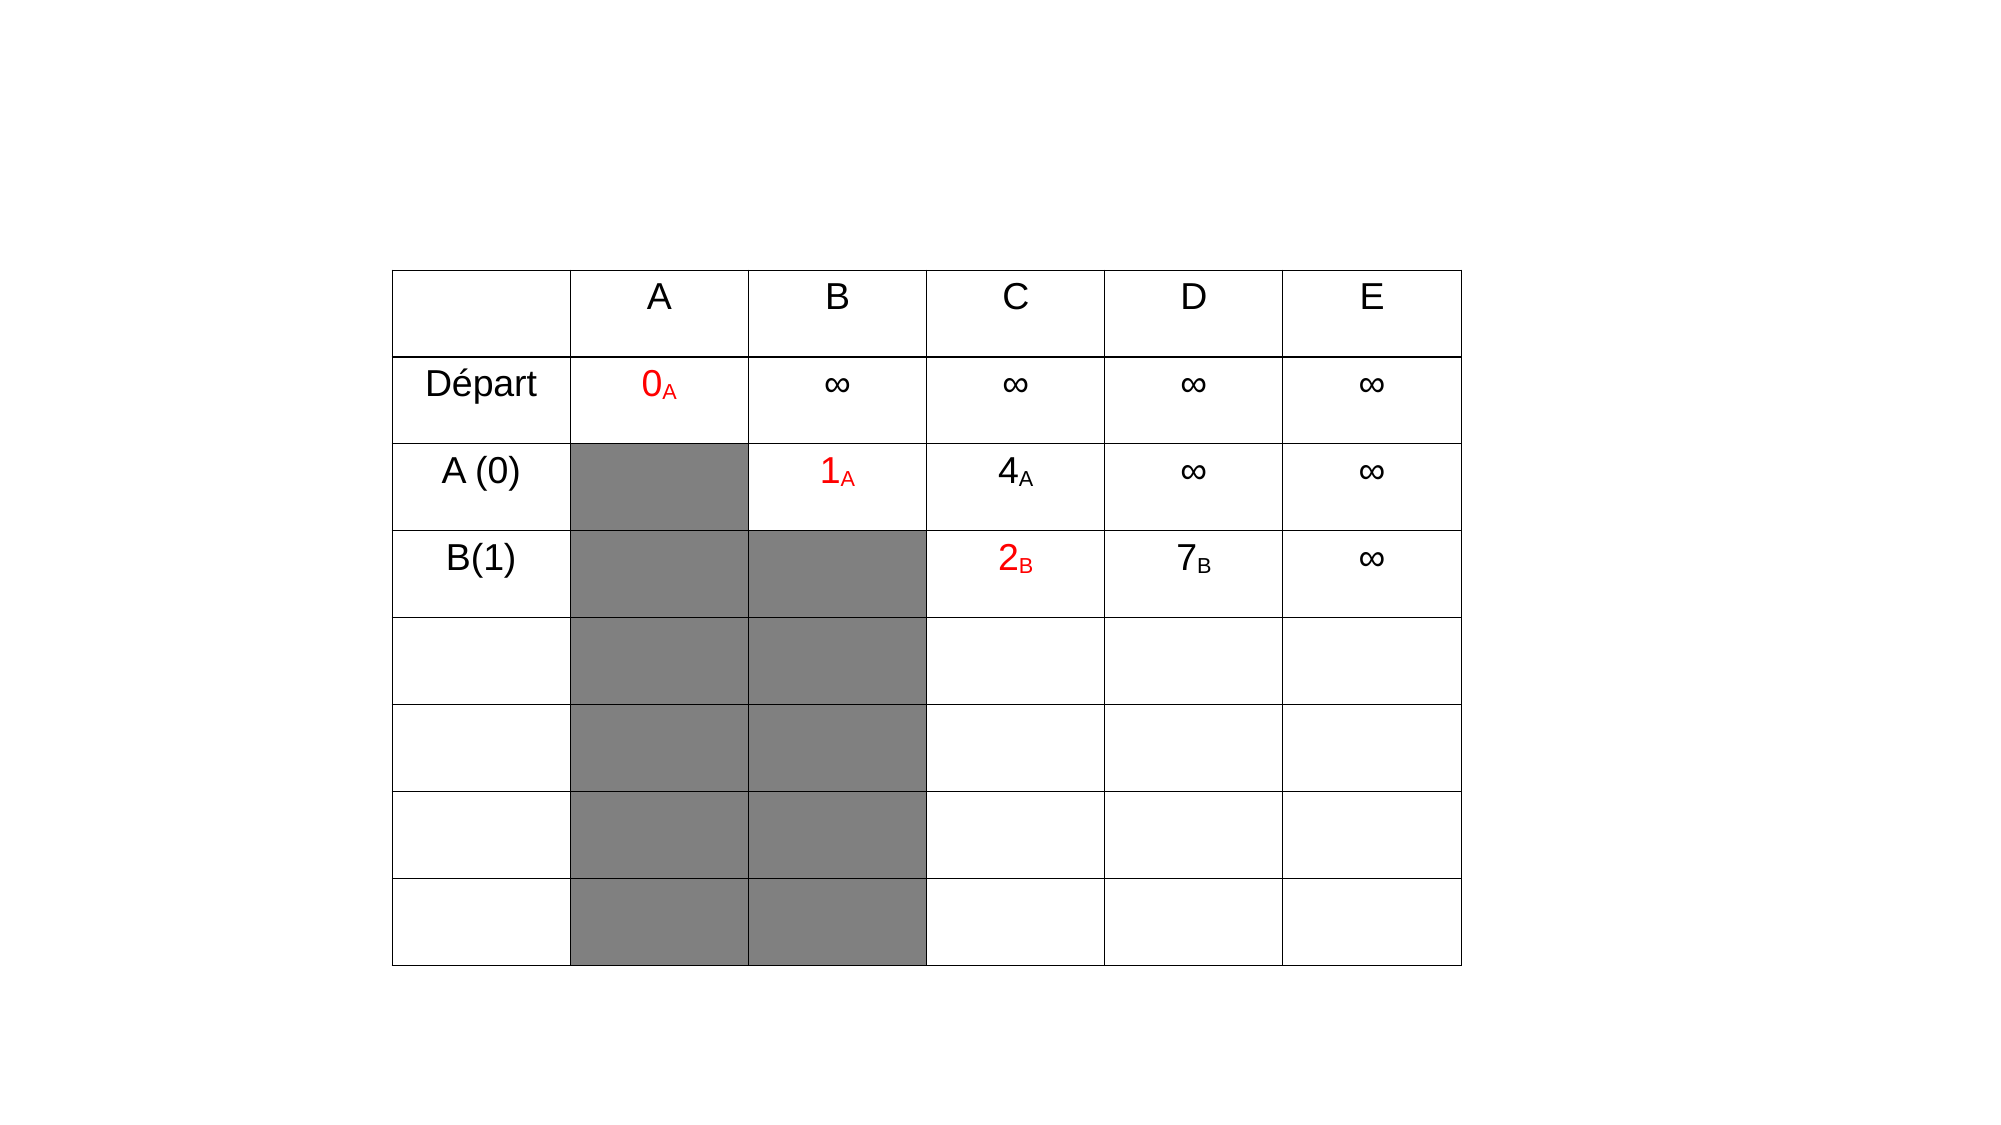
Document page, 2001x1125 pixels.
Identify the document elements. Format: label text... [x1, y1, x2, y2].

table_header [393, 271, 570, 356]
table_cell [749, 792, 926, 878]
table_cell [749, 705, 926, 791]
table_cell 0A [571, 358, 748, 443]
table_cell ∞ [1283, 531, 1461, 617]
table_cell [393, 879, 570, 965]
table_cell ∞ [1283, 444, 1461, 530]
table_cell [749, 618, 926, 704]
table_header A [571, 271, 748, 356]
table_cell [1105, 792, 1282, 878]
table_cell Départ [393, 358, 570, 443]
table_cell [571, 618, 748, 704]
table_cell [1283, 879, 1461, 965]
table_cell [1283, 705, 1461, 791]
table_cell ∞ [749, 358, 926, 443]
table_header E [1283, 271, 1461, 356]
table_cell ∞ [927, 358, 1104, 443]
table_cell [1283, 792, 1461, 878]
table_header B [749, 271, 926, 356]
table_cell [393, 705, 570, 791]
table_cell B(1) [393, 531, 570, 617]
table_cell [927, 879, 1104, 965]
table_cell A (0) [393, 444, 570, 530]
table_cell 1A [749, 444, 926, 530]
table_cell [1105, 879, 1282, 965]
table_header C [927, 271, 1104, 356]
table_cell [749, 879, 926, 965]
table_cell 2B [927, 531, 1104, 617]
table_cell [393, 618, 570, 704]
table_cell [1105, 705, 1282, 791]
table_cell [1105, 618, 1282, 704]
table_cell [927, 705, 1104, 791]
table_cell [571, 879, 748, 965]
table_cell [571, 792, 748, 878]
table_cell 4A [927, 444, 1104, 530]
table_cell [393, 792, 570, 878]
table_cell [571, 531, 748, 617]
table_cell [571, 705, 748, 791]
table_cell [927, 618, 1104, 704]
table_cell ∞ [1283, 358, 1461, 443]
table_cell [571, 444, 748, 530]
table_cell 7B [1105, 531, 1282, 617]
table_cell [749, 531, 926, 617]
table_cell [927, 792, 1104, 878]
table_cell ∞ [1105, 444, 1282, 530]
table_cell ∞ [1105, 358, 1282, 443]
table_cell [1283, 618, 1461, 704]
table_header D [1105, 271, 1282, 356]
